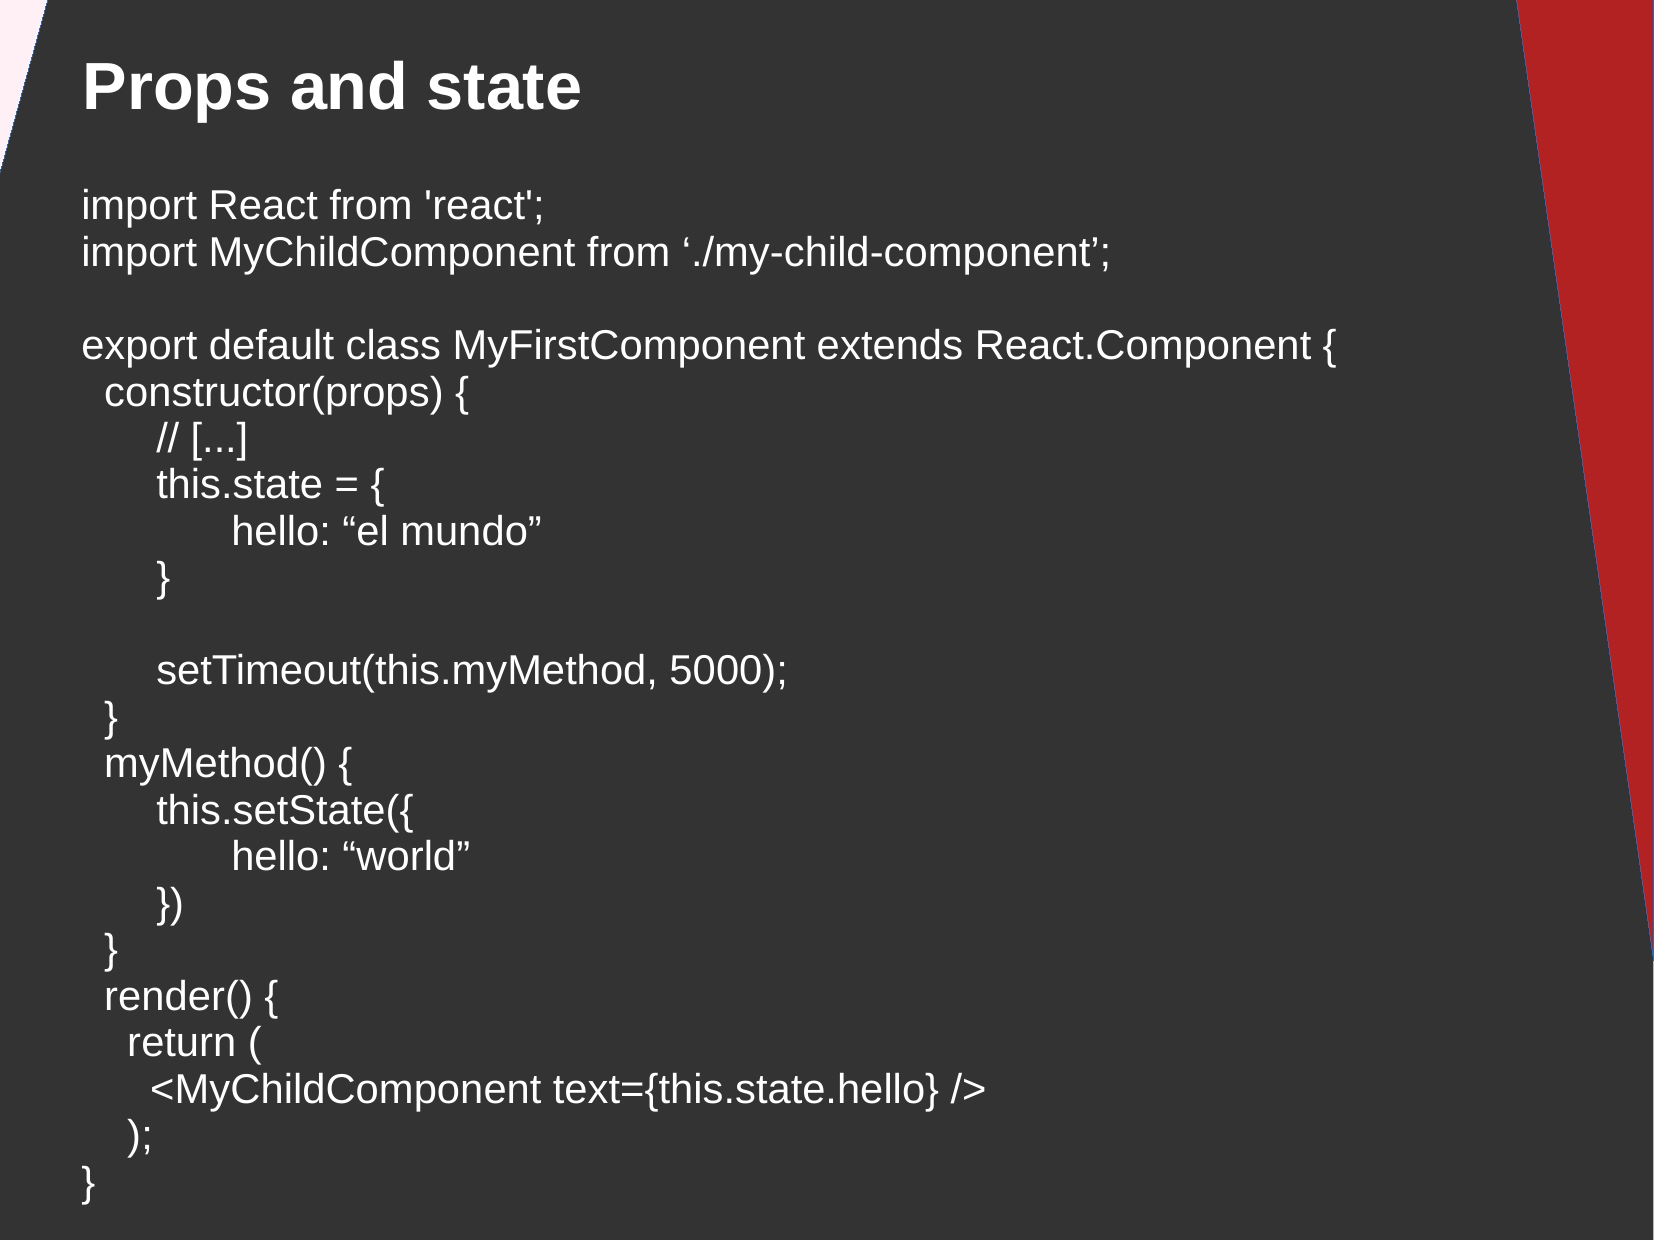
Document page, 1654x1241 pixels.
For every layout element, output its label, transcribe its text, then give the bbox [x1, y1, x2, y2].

text_box [1516, 0, 1654, 961]
title Props and state [82, 49, 1542, 182]
title import React from 'react'; import MyChildComponent from ‘./my-child-component’; export default class MyFirstComponent extends React.Component { constructor(props) { // [...] this.state = { hello: “el mundo” } setTimeout(this.myMethod, 5000); } myMethod() { this.setState({ hello: “world” }) } render() { return ( <MyChildComponent text={this.state.hello} /> ); } [81, 182, 1654, 1241]
text_box [0, 0, 48, 173]
